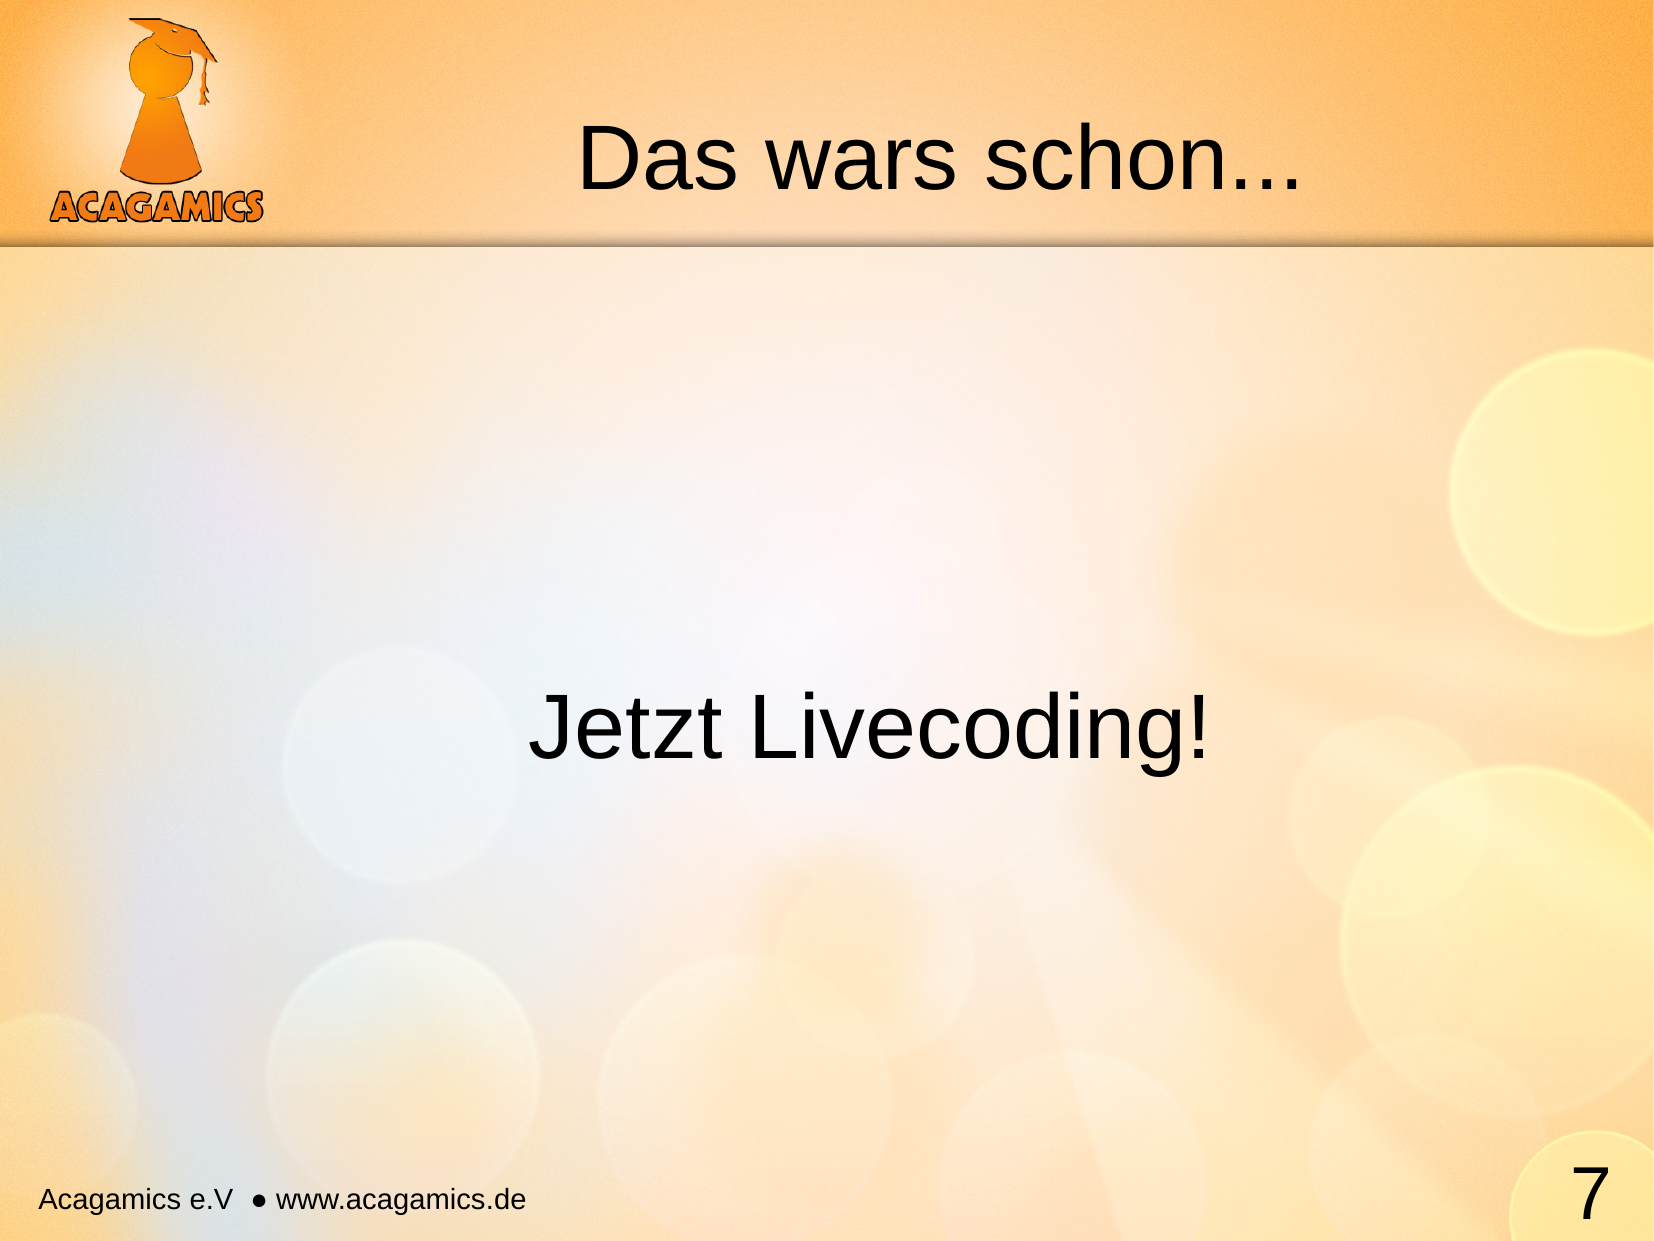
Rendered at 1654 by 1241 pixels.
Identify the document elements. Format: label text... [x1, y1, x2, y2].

title Das wars schon... [82, 49, 1571, 257]
list Jetzt Livecoding! [82, 290, 1571, 1154]
text_box [1517, 1151, 1654, 1241]
